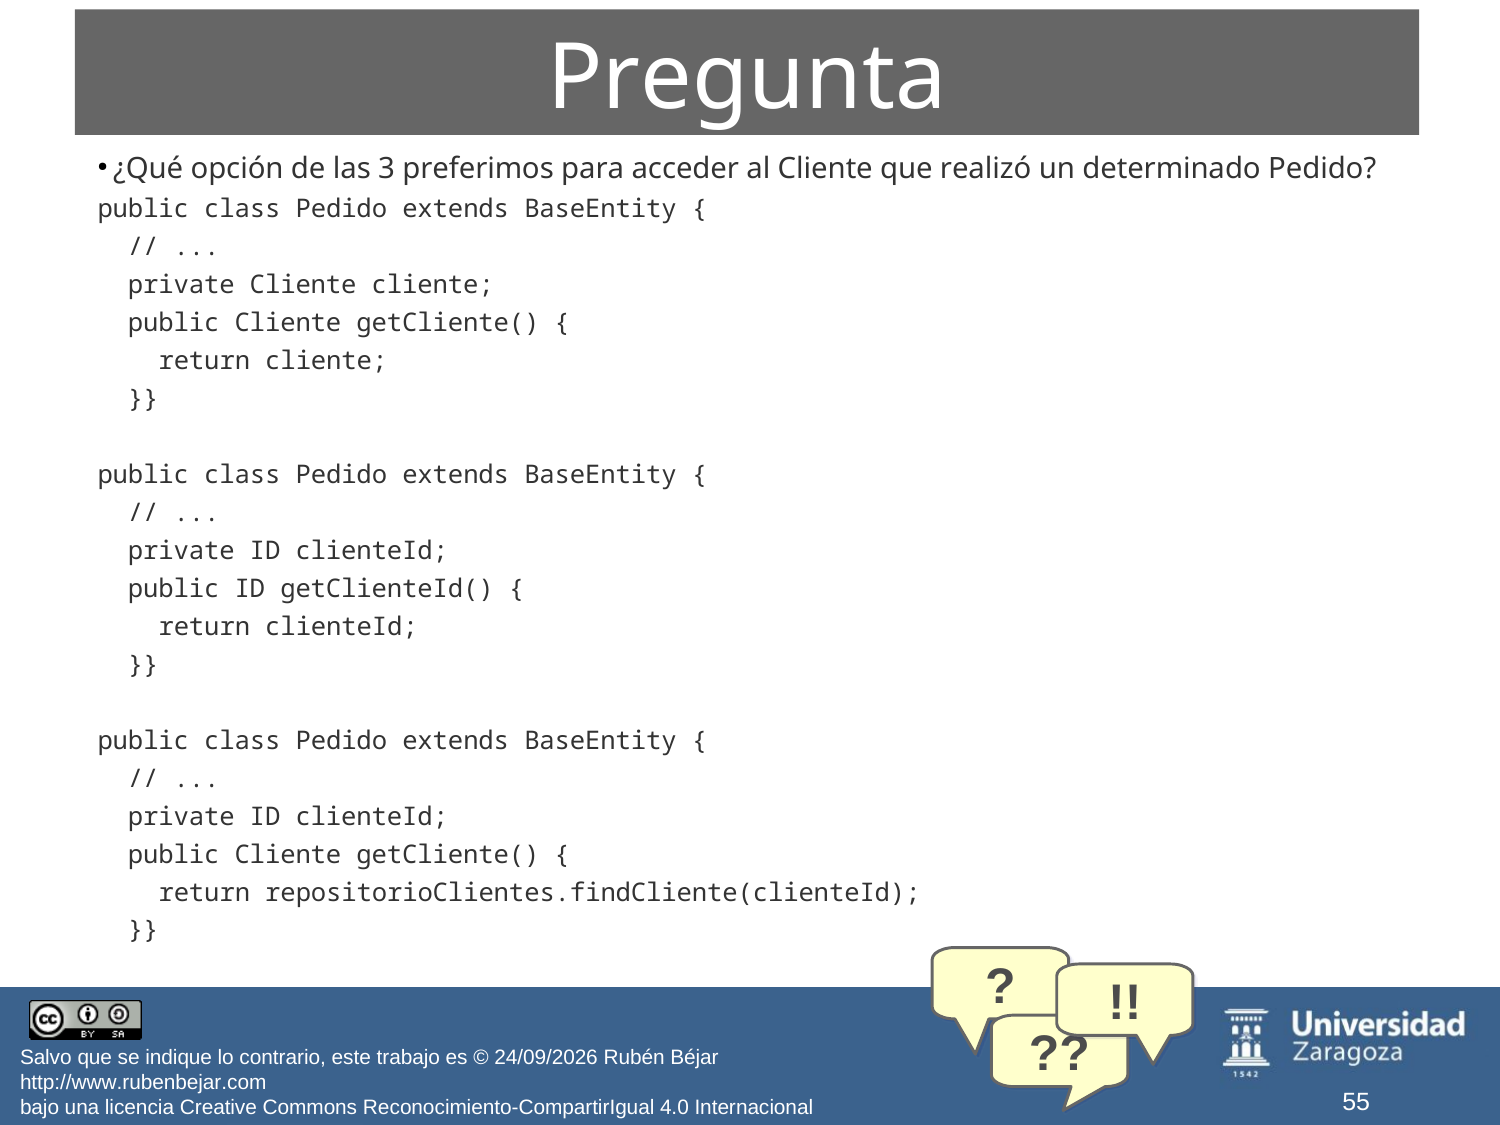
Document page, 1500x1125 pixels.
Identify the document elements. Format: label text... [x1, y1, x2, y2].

picture [0, 987, 1500, 1125]
list ¿Qué opción de las 3 preferimos para acceder al Cliente que realizó un determinado Pedido? public class Pedido extends BaseEntity { // ... private Cliente cliente; public Cliente getCliente() { return cliente; }} public class Pedido extends BaseEntity { // ... private ID clienteId; public ID getClienteId() { return clienteId; }} public class Pedido extends BaseEntity { // ... private ID clienteId; public Cliente getCliente() { return repositorioClientes.findCliente(clienteId); }} [82, 141, 1418, 981]
title Pregunta [74, 9, 1420, 135]
text_box !! [1056, 963, 1193, 1065]
text_box ?? [991, 1015, 1128, 1111]
text_box ? [932, 947, 1069, 1055]
